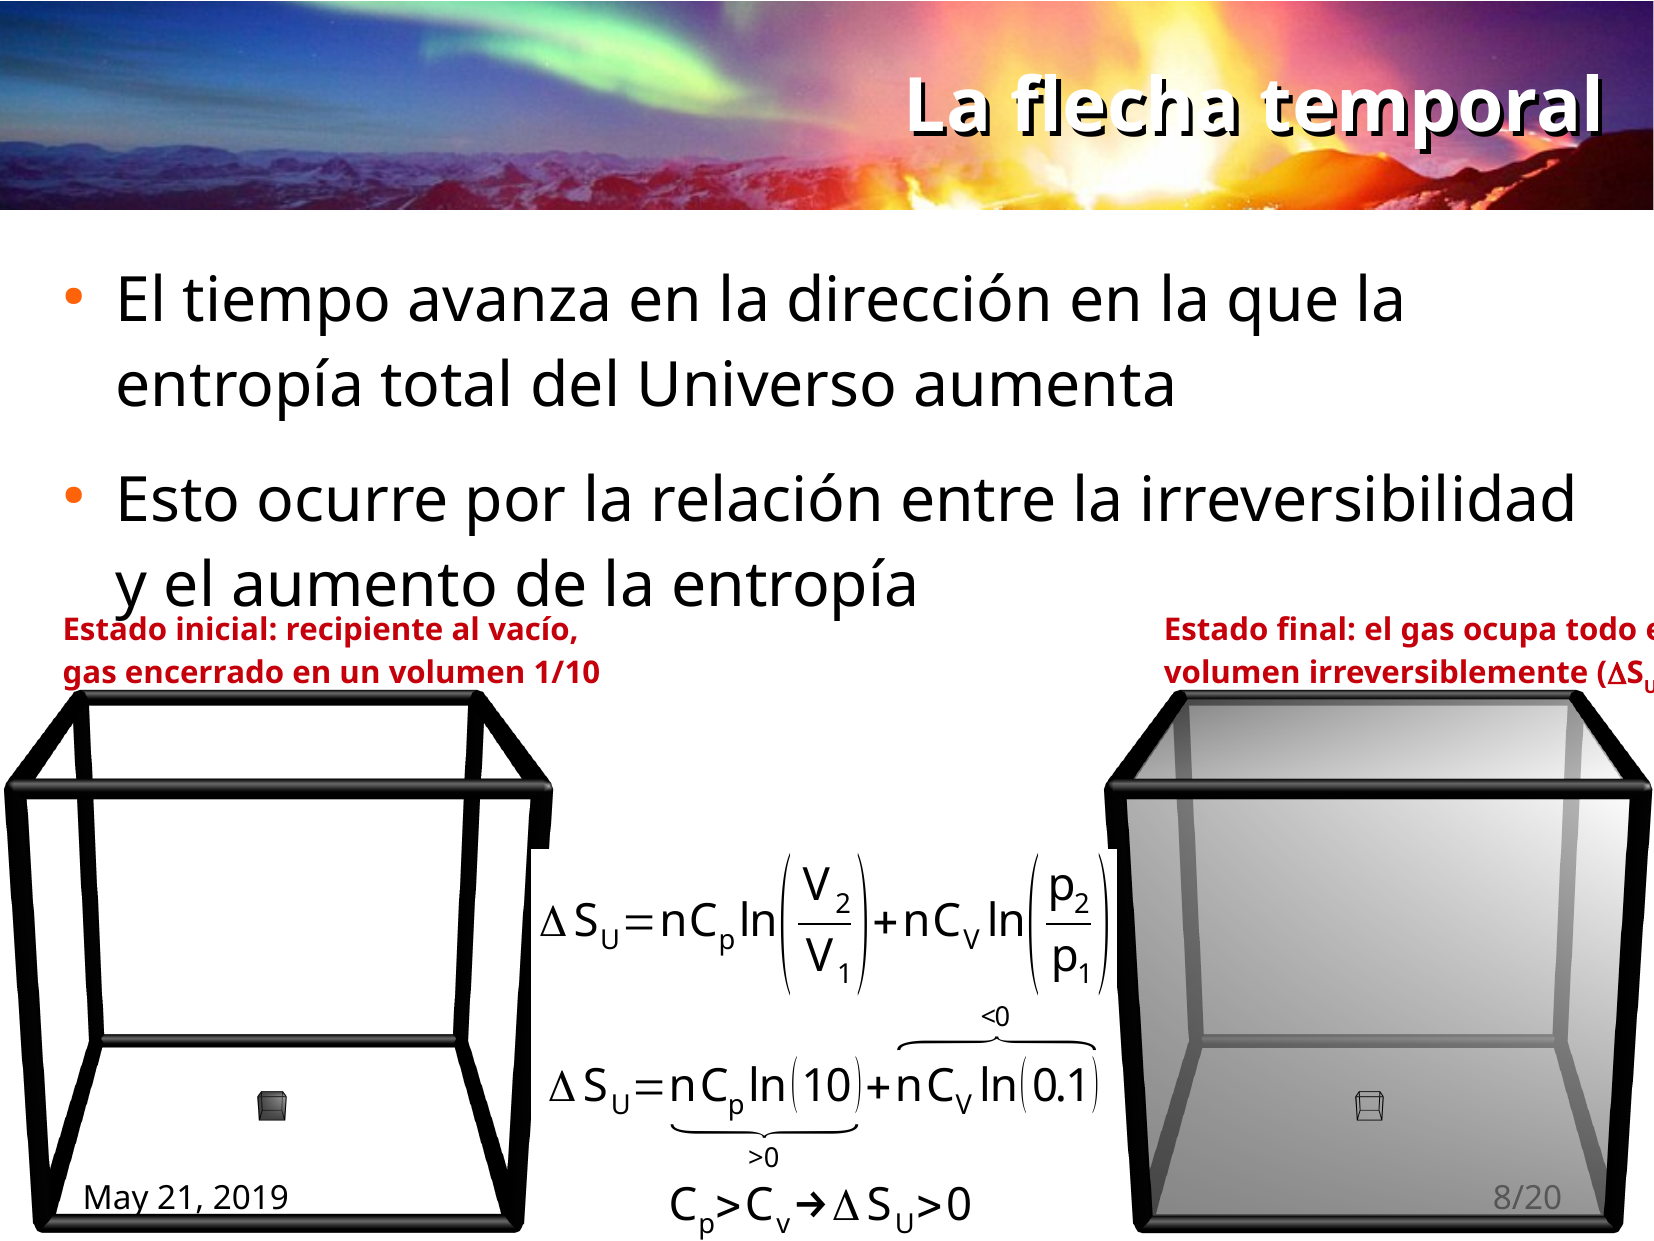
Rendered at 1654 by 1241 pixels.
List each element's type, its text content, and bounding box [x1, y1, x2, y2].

title La flecha temporal [45, 15, 1606, 191]
picture [0, 1, 1654, 210]
text_box Estado inicial: recipiente al vacío, gas encerrado en un volumen 1/10 [48, 600, 541, 691]
list El tiempo avanza en la dirección en la que la entropía total del Universo aumenta Esto ocurre por la relación entre la irreversibilidad y el aumento de la entropía [45, 255, 1606, 685]
text_box Estado final: el gas ocupa todo el volumen irreversiblemente (DSU>0) [1149, 600, 1651, 698]
chart [531, 849, 1118, 1241]
